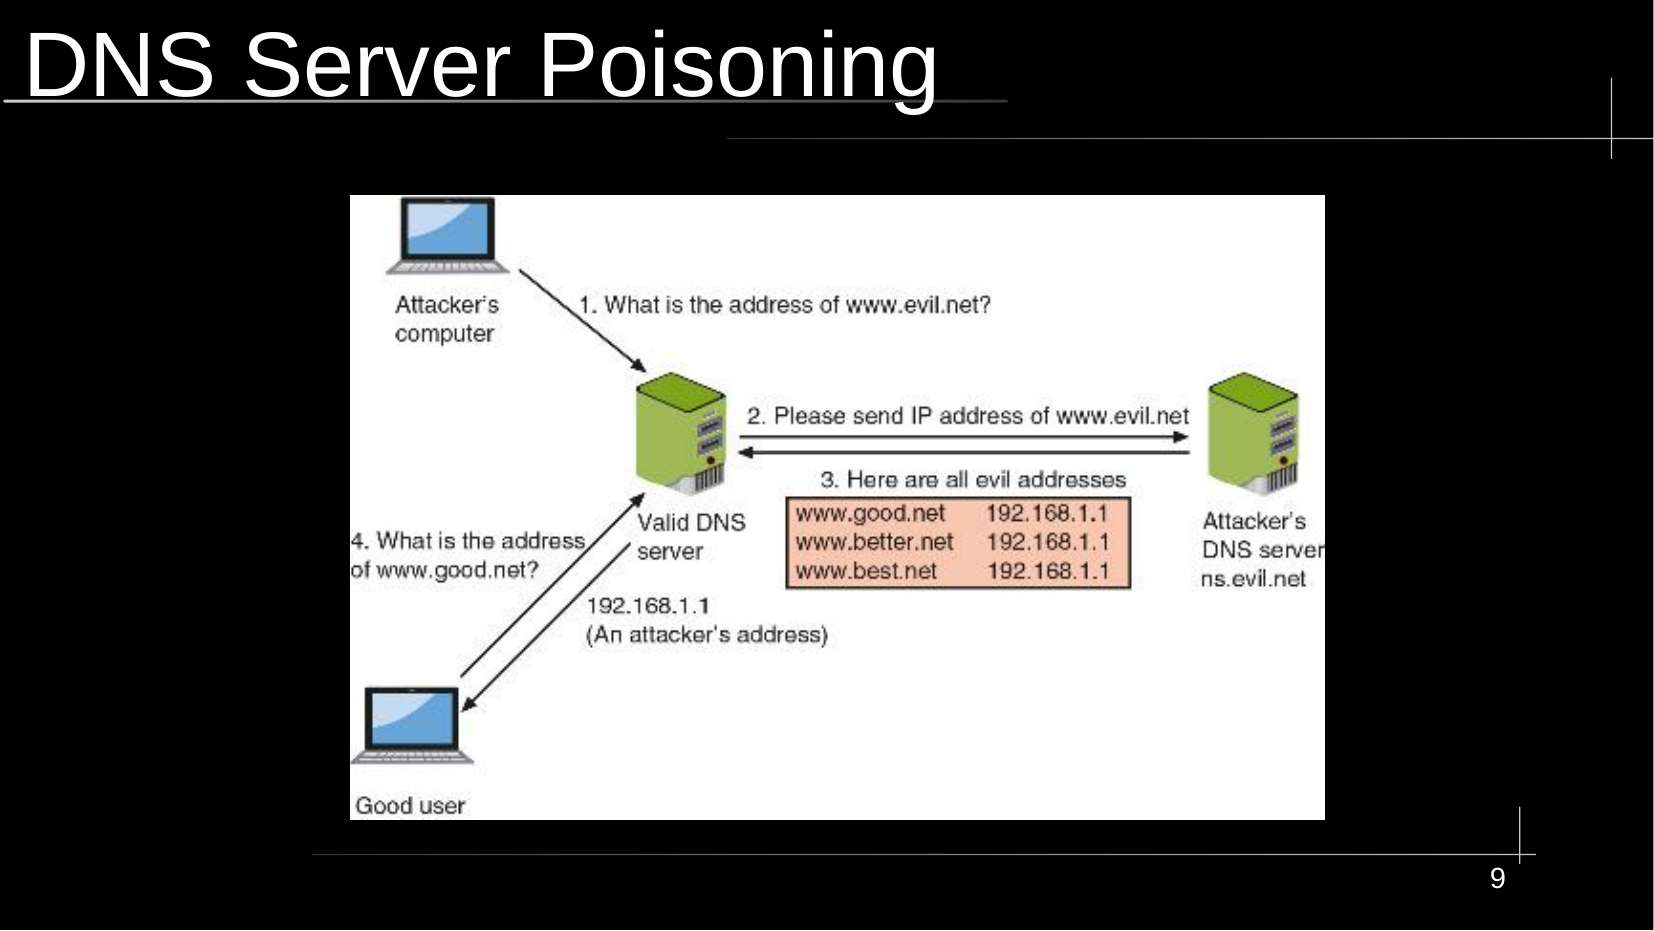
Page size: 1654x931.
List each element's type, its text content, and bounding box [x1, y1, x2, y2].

title DNS Server Poisoning [23, 11, 1589, 119]
picture [350, 195, 1325, 820]
